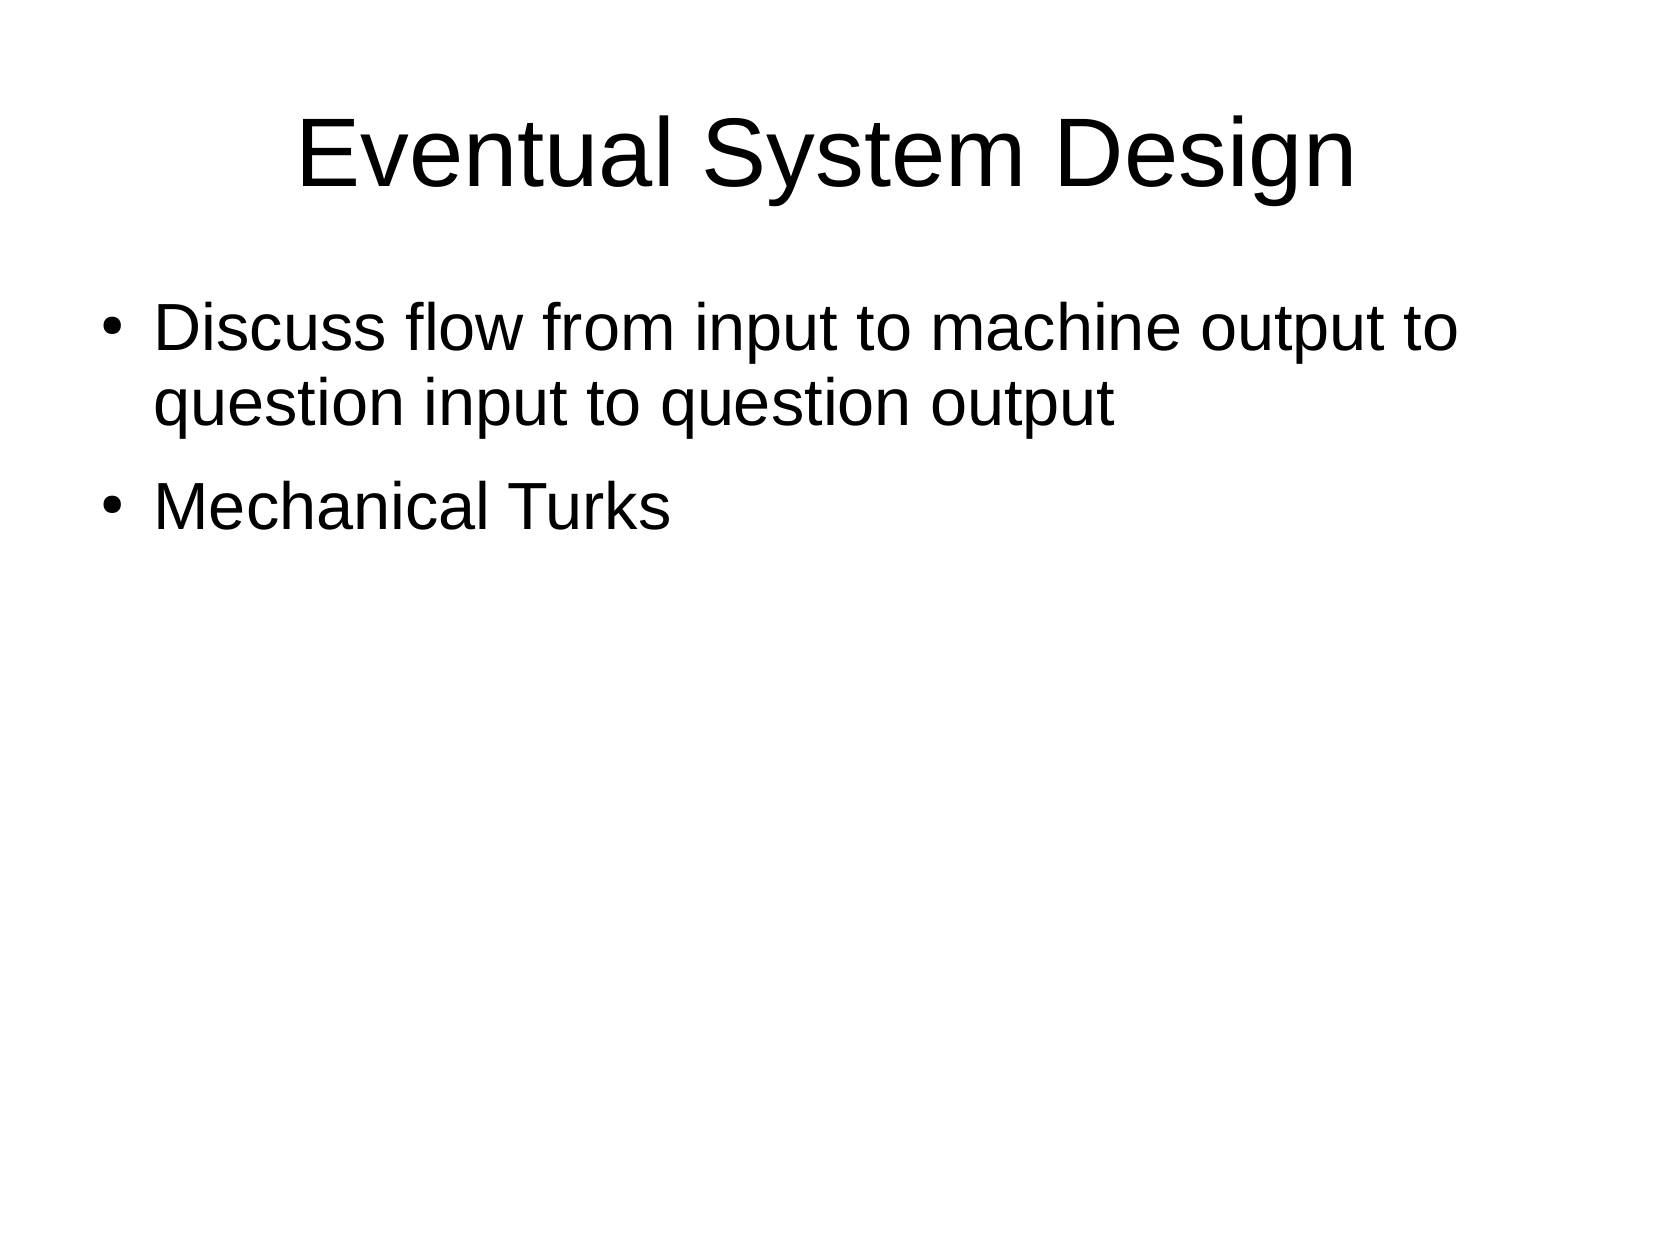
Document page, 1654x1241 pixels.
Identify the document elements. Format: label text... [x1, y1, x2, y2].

list Discuss flow from input to machine output to question input to question output Mechanical Turks [82, 290, 1571, 1109]
title Eventual System Design [82, 49, 1571, 257]
